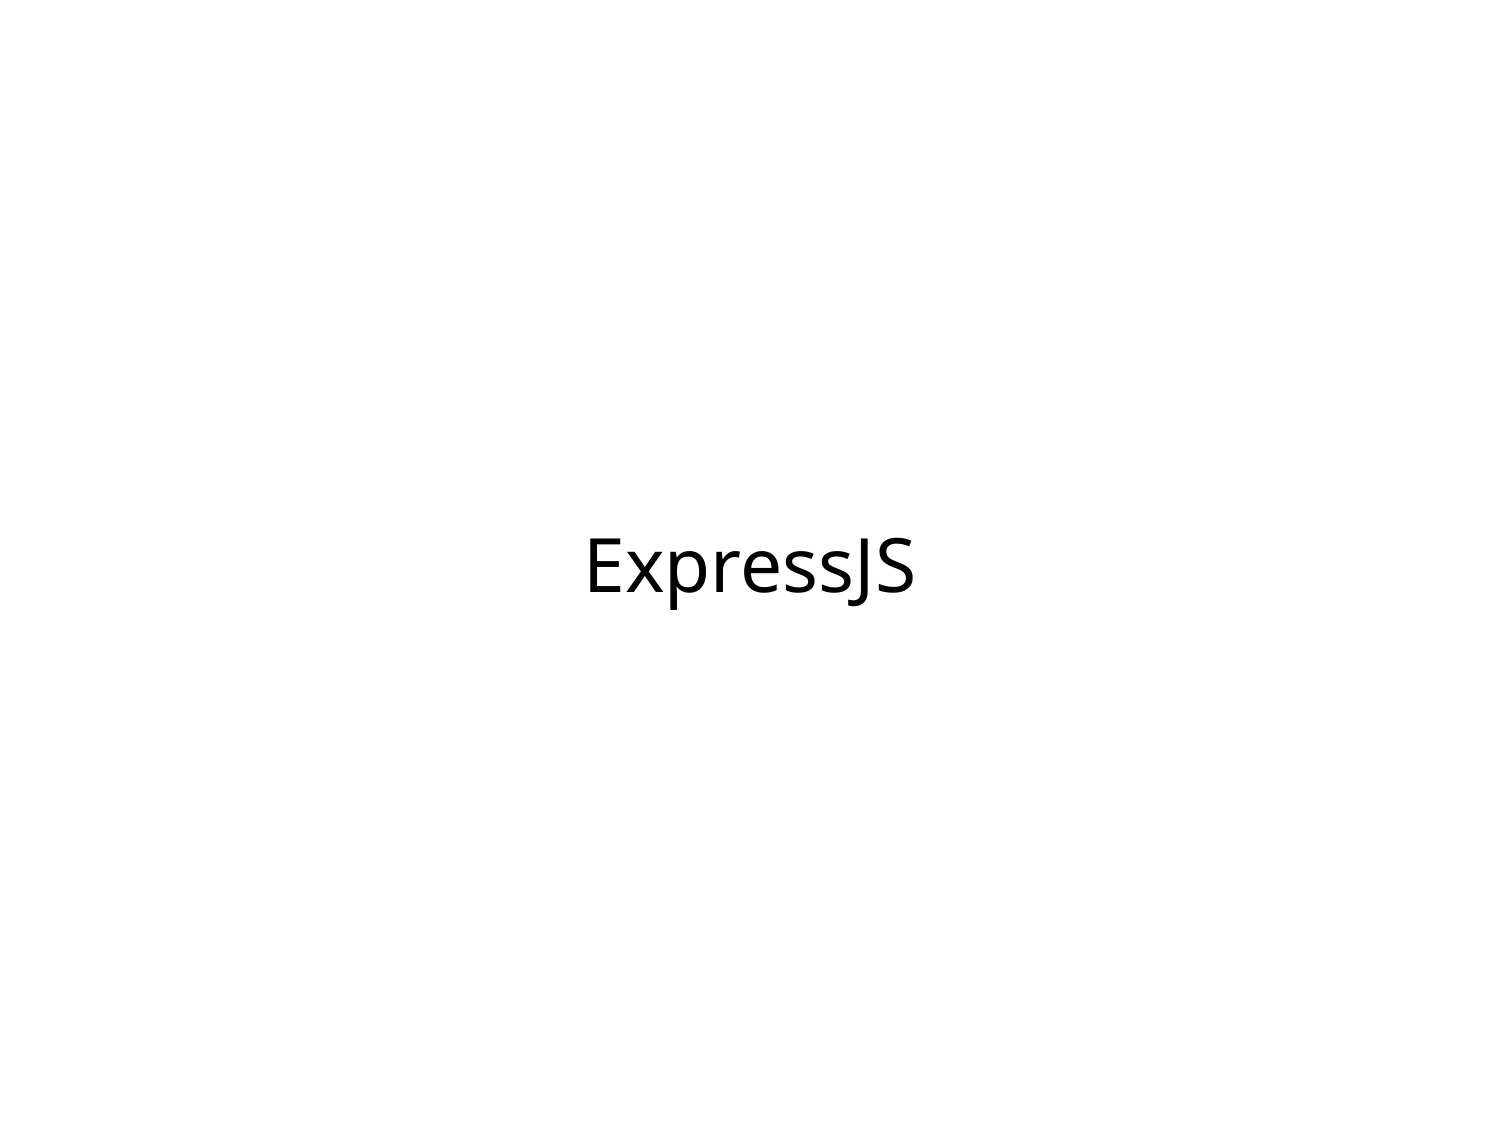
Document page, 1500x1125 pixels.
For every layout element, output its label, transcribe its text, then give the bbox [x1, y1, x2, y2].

title ExpressJS [51, 470, 1449, 655]
